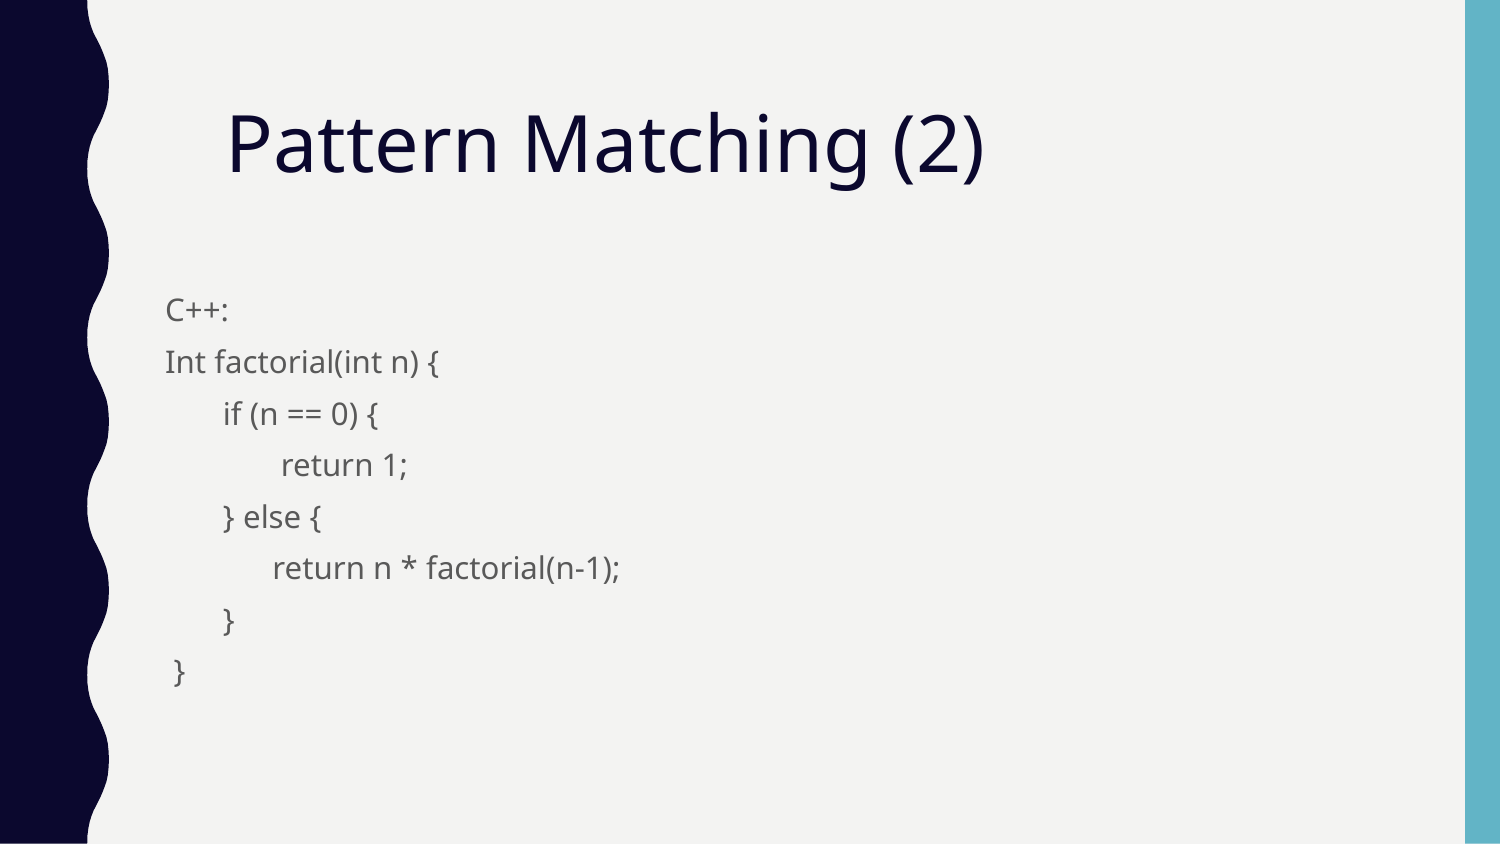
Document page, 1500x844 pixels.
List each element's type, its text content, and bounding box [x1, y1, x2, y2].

list C++: Int factorial(int n) { if (n == 0) { return 1; } else { return n * factorial(n-1); } } [154, 281, 1407, 724]
title Pattern Matching (2) [213, 98, 1368, 263]
